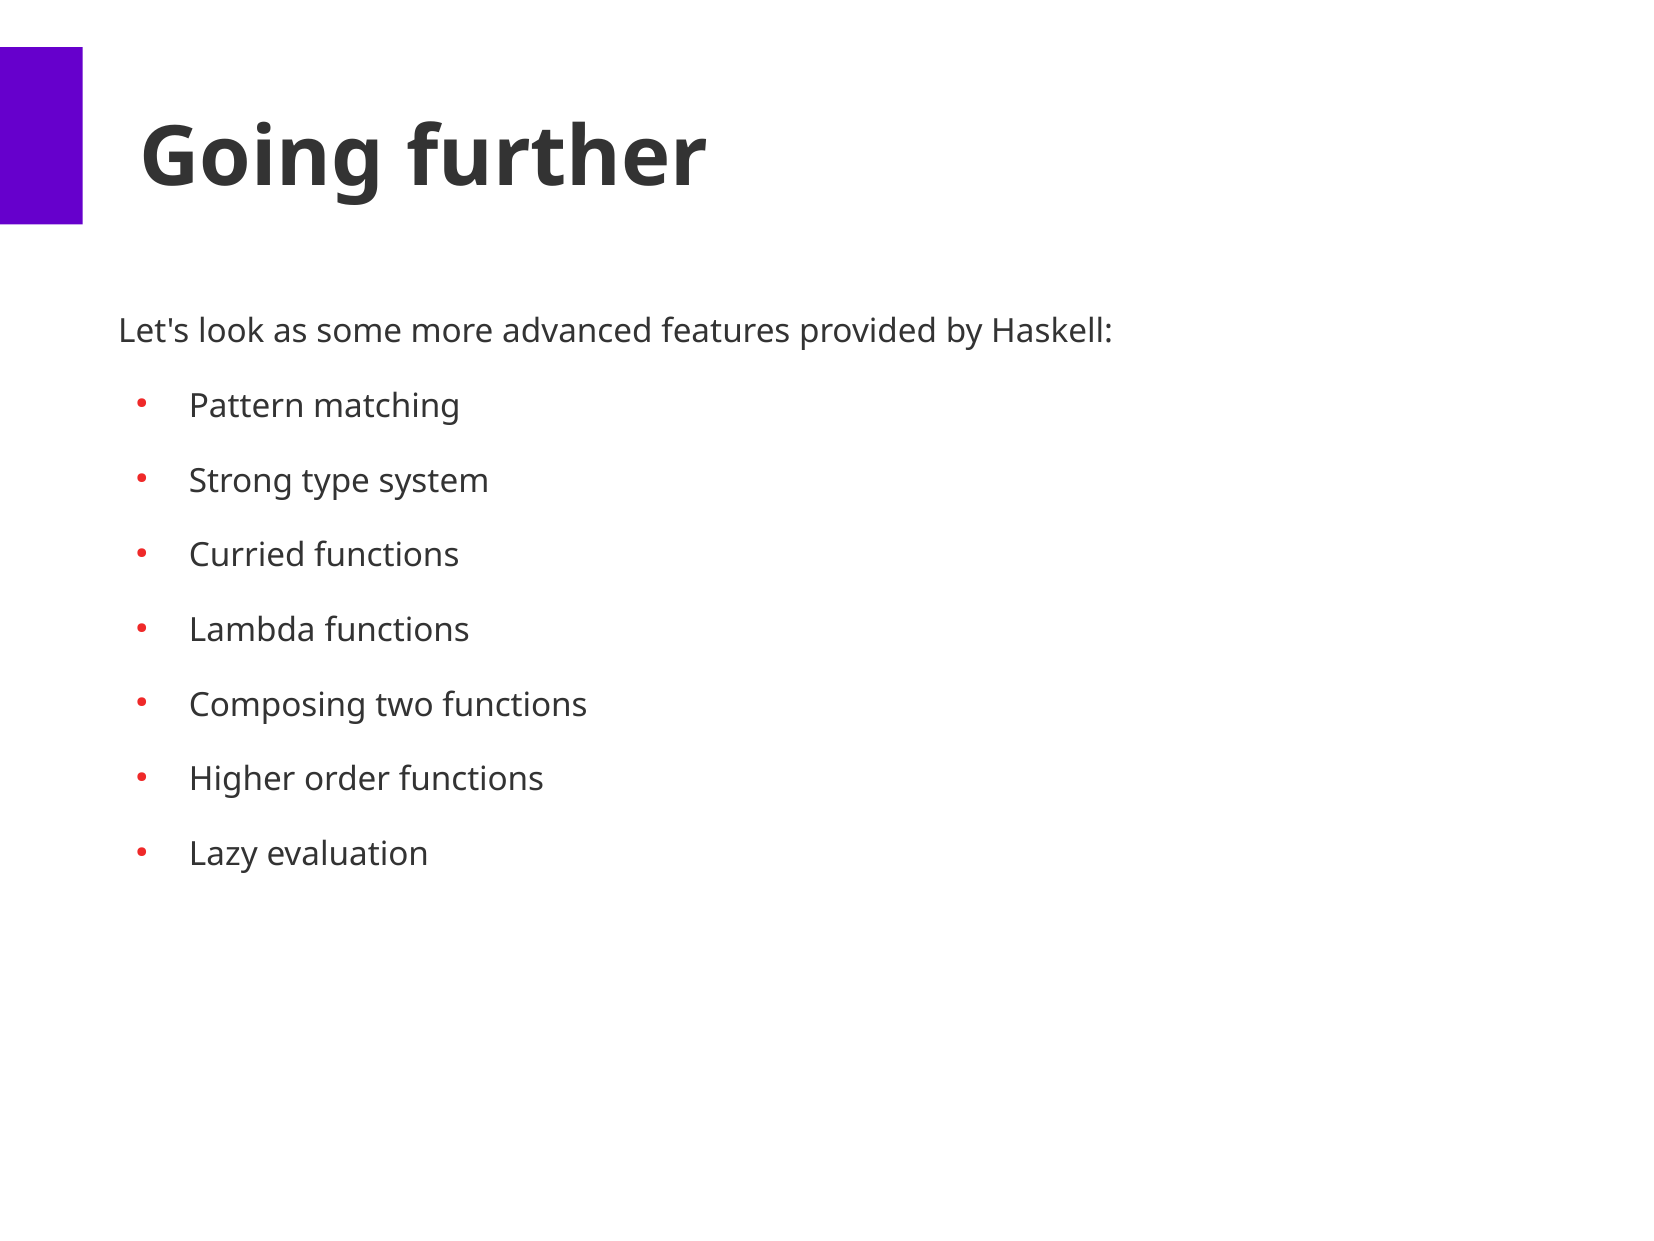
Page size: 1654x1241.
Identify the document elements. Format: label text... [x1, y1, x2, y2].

list Let's look as some more advanced features provided by Haskell: Pattern matching Strong type system Curried functions Lambda functions Composing two functions Higher order functions Lazy evaluation [118, 307, 1536, 1074]
title Going further [118, 49, 1571, 257]
